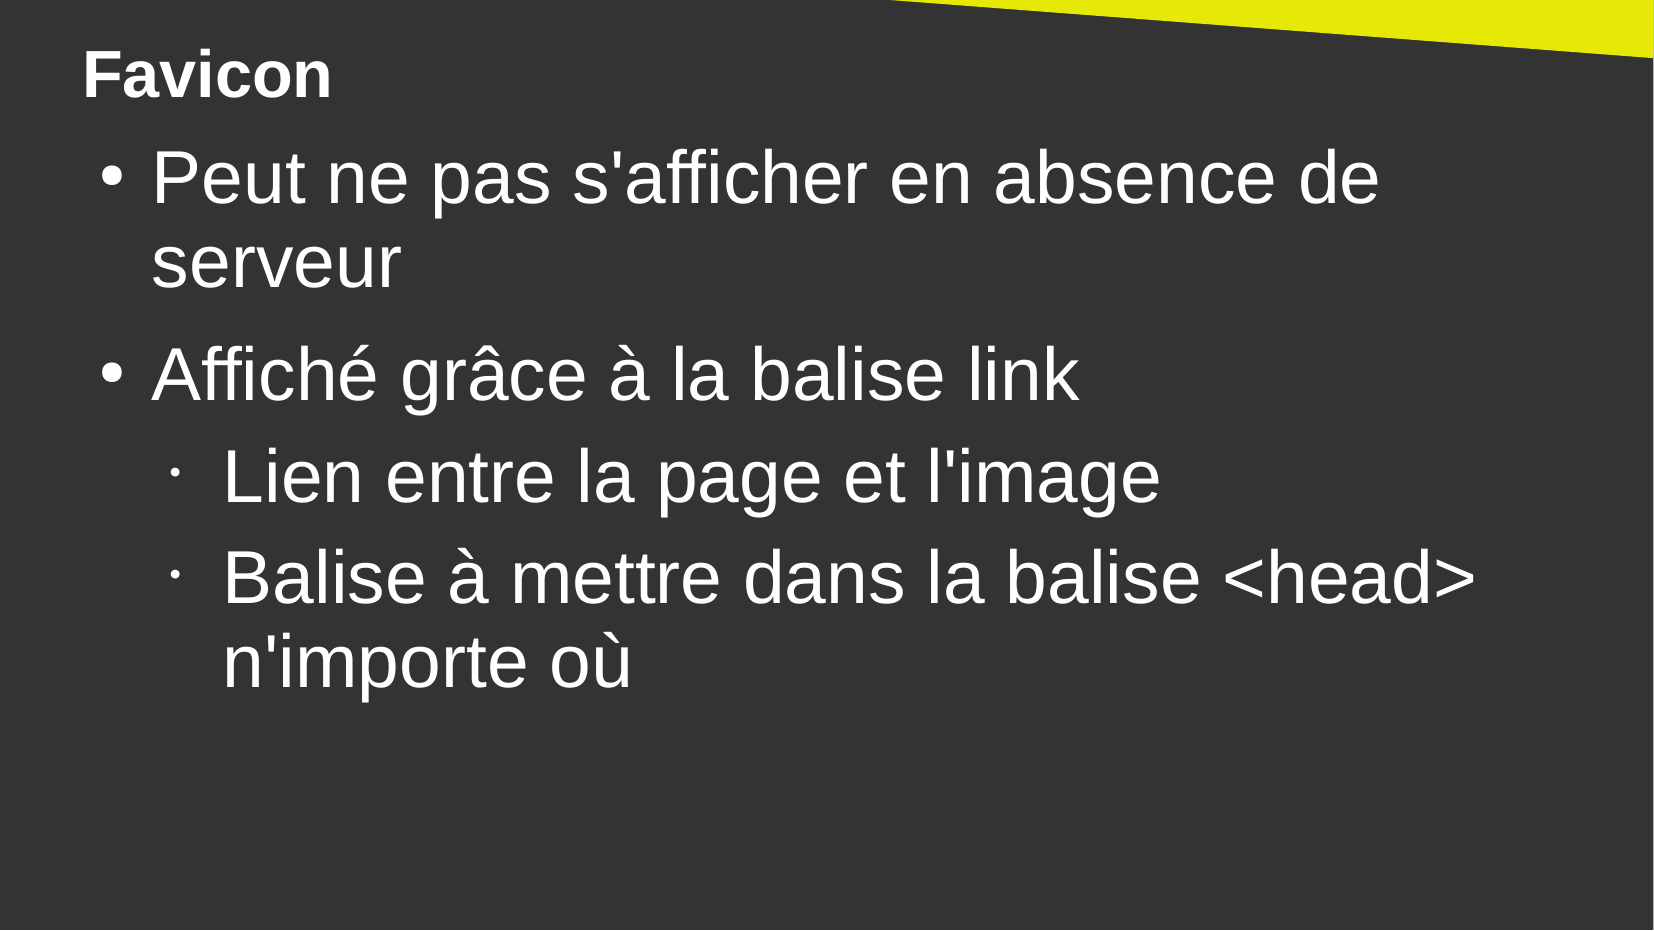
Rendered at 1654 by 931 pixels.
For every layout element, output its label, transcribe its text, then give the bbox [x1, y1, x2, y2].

title Favicon [82, 37, 1571, 114]
text_box [889, 0, 1654, 59]
list Peut ne pas s'afficher en absence de serveur Affiché grâce à la balise link Lien entre la page et l'image Balise à mettre dans la balise <head> n'importe où [80, 135, 1620, 768]
